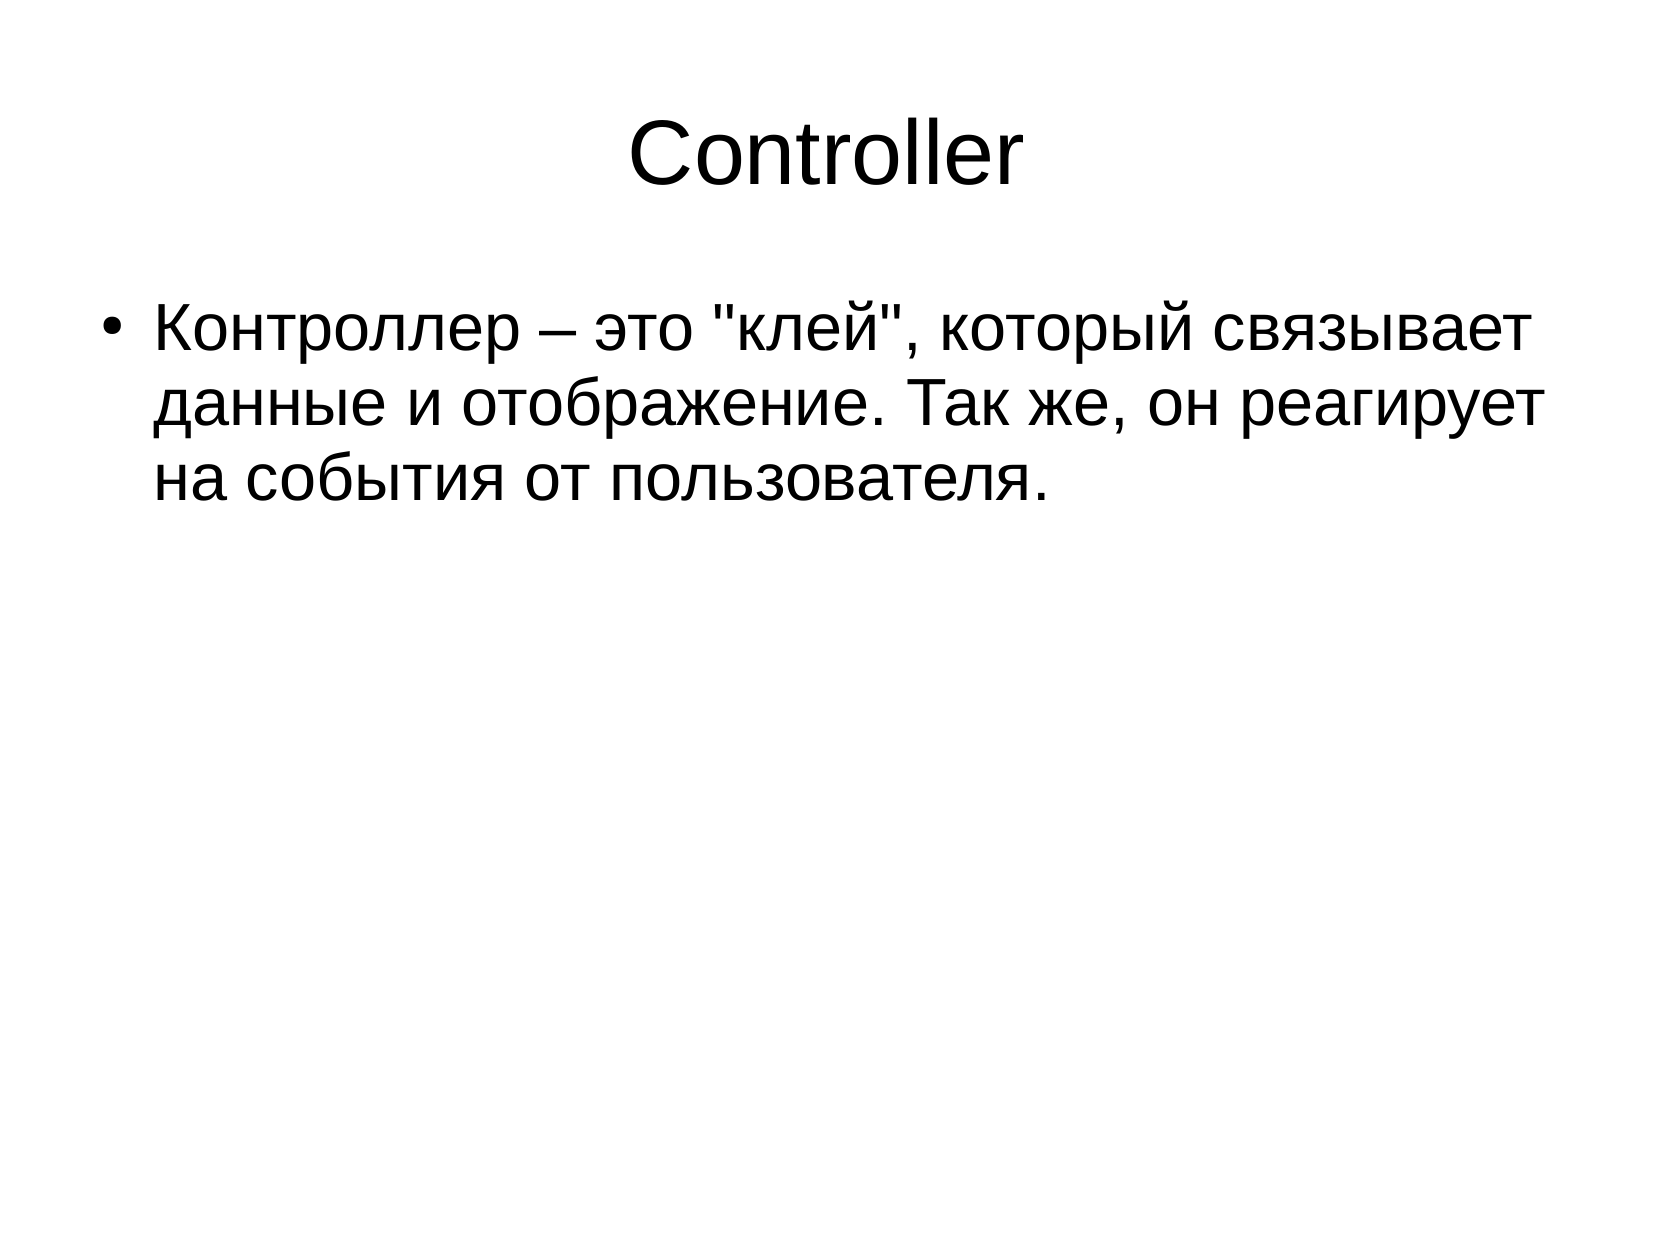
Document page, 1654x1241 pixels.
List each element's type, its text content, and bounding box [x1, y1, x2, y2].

title Controller [82, 49, 1571, 257]
list Контроллер – это "клей", который связывает данные и отображение. Так же, он реагирует на события от пользователя. [82, 290, 1571, 1010]
